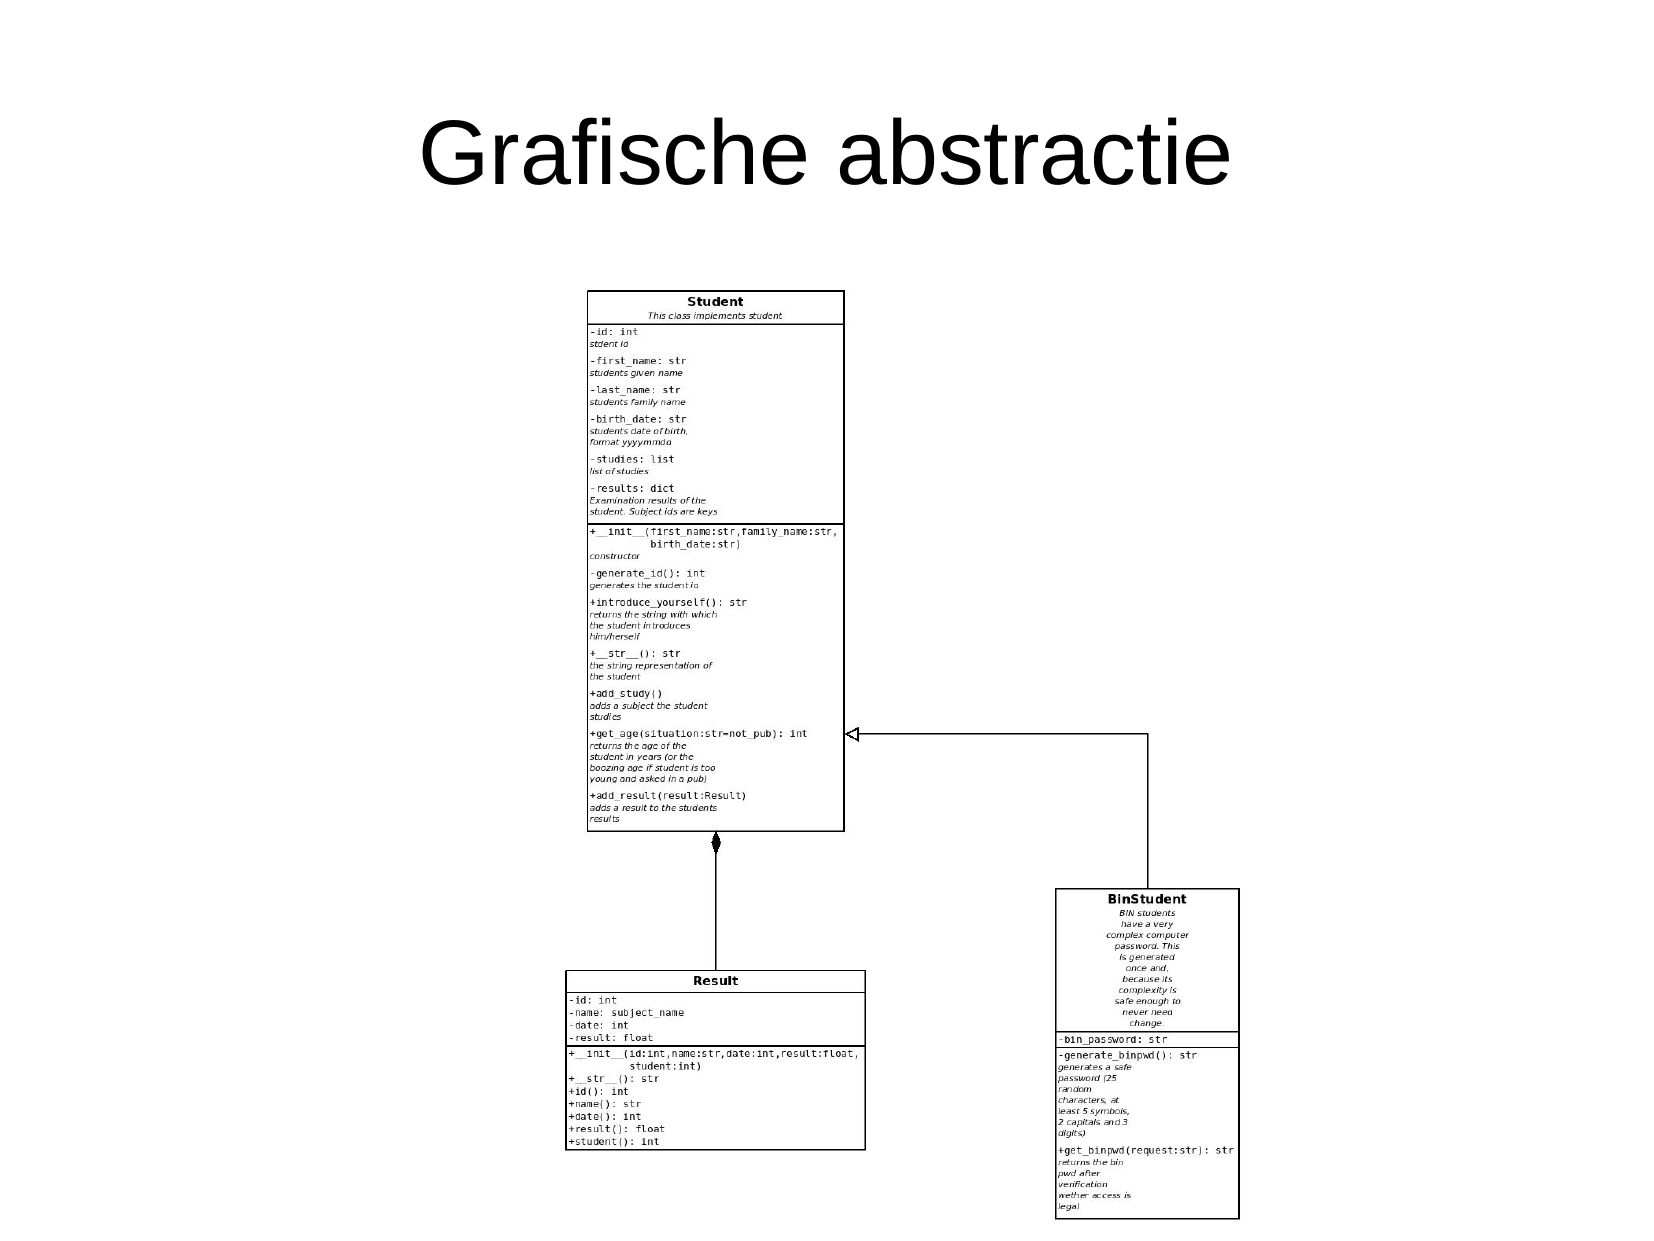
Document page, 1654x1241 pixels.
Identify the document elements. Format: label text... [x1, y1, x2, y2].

title Grafische abstractie [82, 49, 1571, 257]
picture [565, 290, 1241, 1220]
